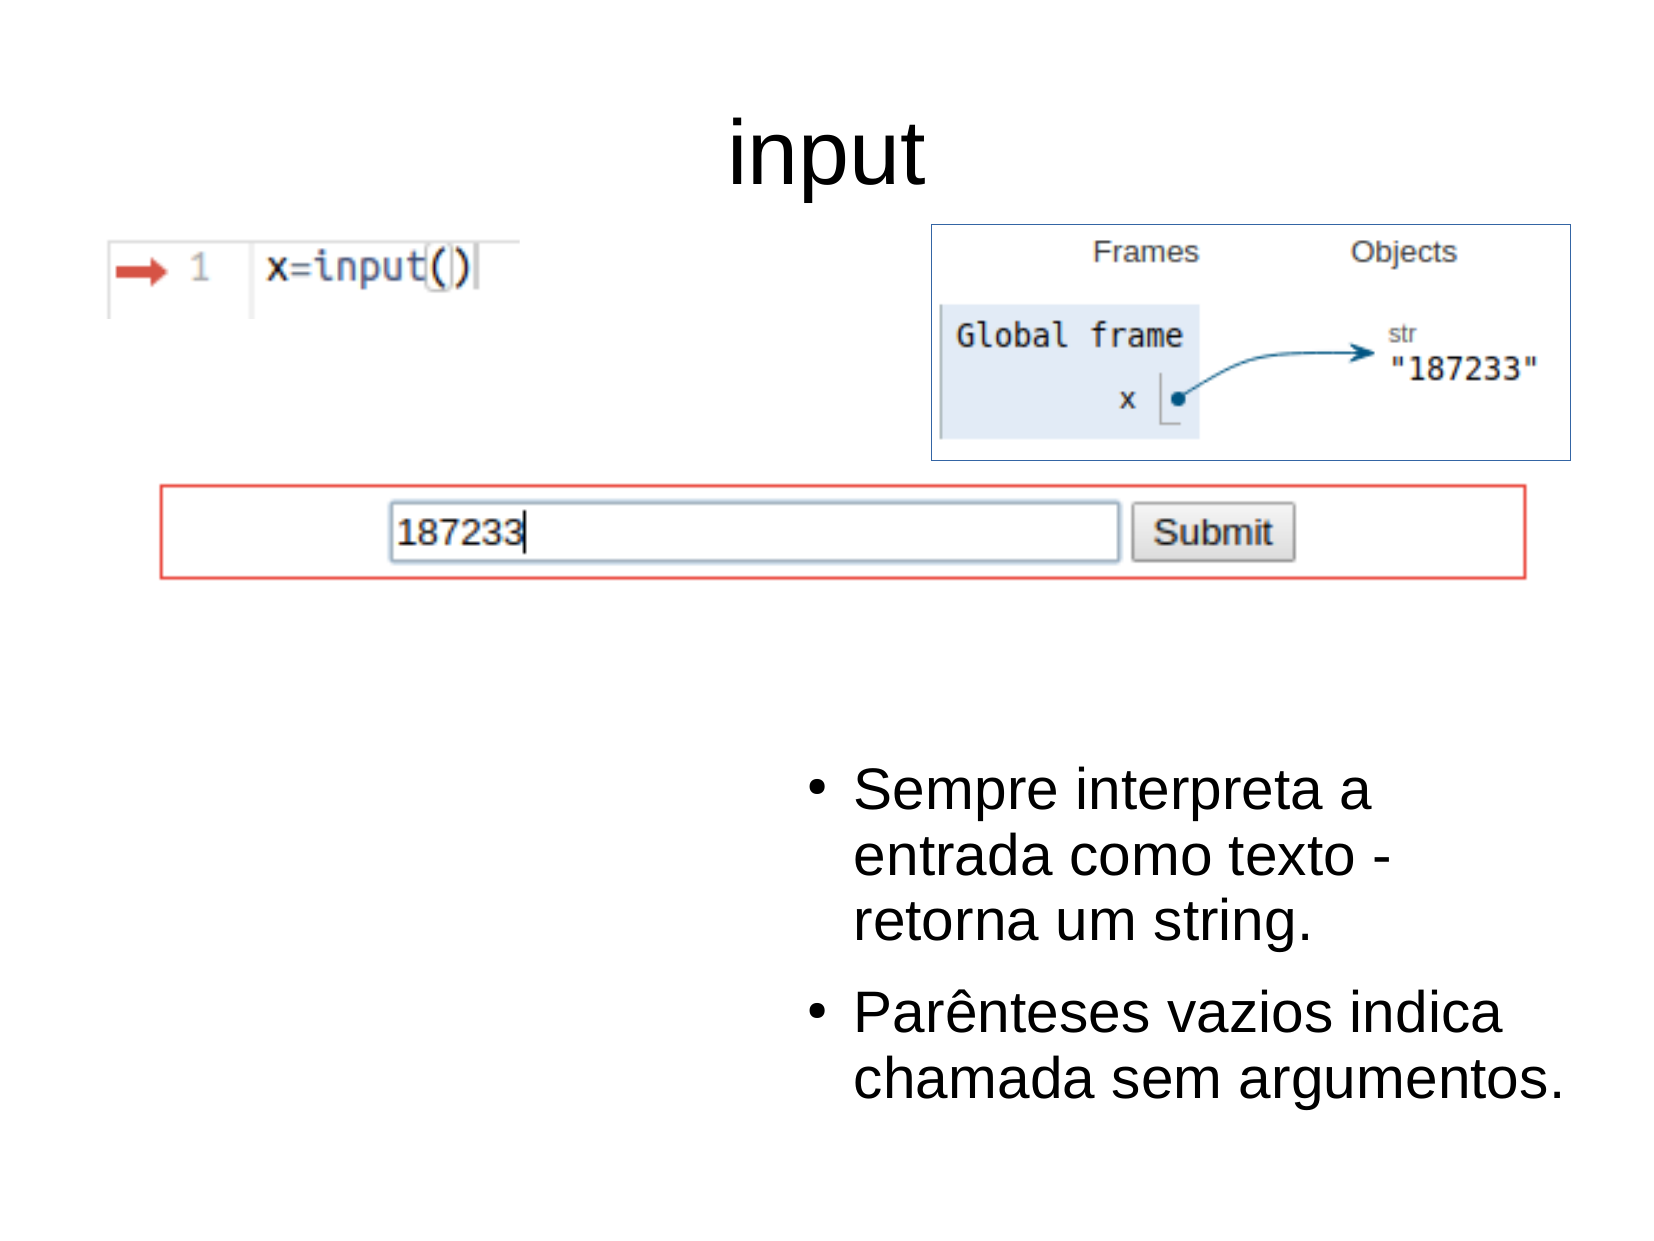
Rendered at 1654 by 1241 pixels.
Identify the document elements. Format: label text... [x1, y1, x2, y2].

list Sempre interpreta a entrada como texto - retorna um string. Parênteses vazios indica chamada sem argumentos. [791, 755, 1571, 1169]
picture [129, 477, 1585, 615]
title input [82, 49, 1571, 257]
picture [931, 224, 1571, 461]
picture [94, 224, 520, 319]
